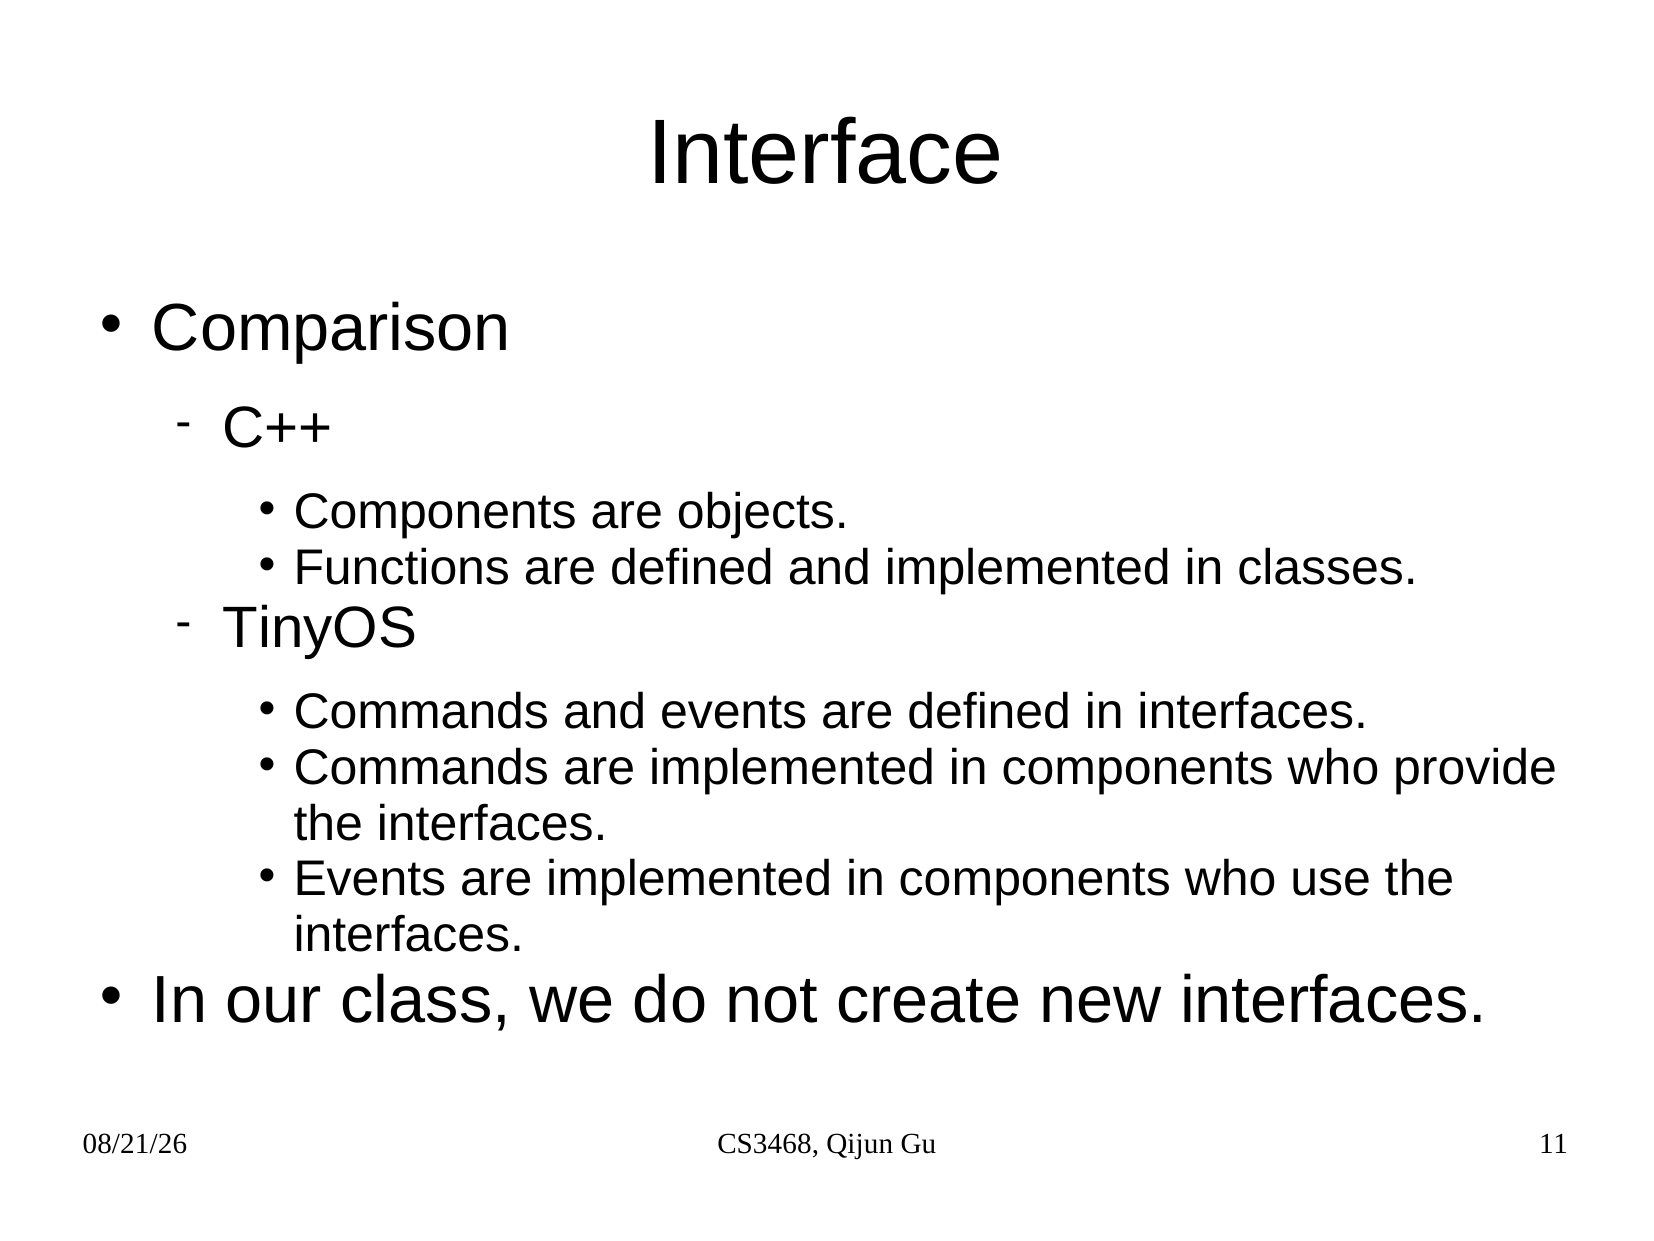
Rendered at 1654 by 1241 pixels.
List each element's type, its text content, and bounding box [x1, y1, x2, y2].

title Interface [82, 56, 1569, 248]
list Comparison C++ Components are objects. Functions are defined and implemented in classes. TinyOS Commands and events are defined in interfaces. Commands are implemented in components who provide the interfaces. Events are implemented in components who use the interfaces. In our class, we do not create new interfaces. [82, 290, 1569, 1092]
